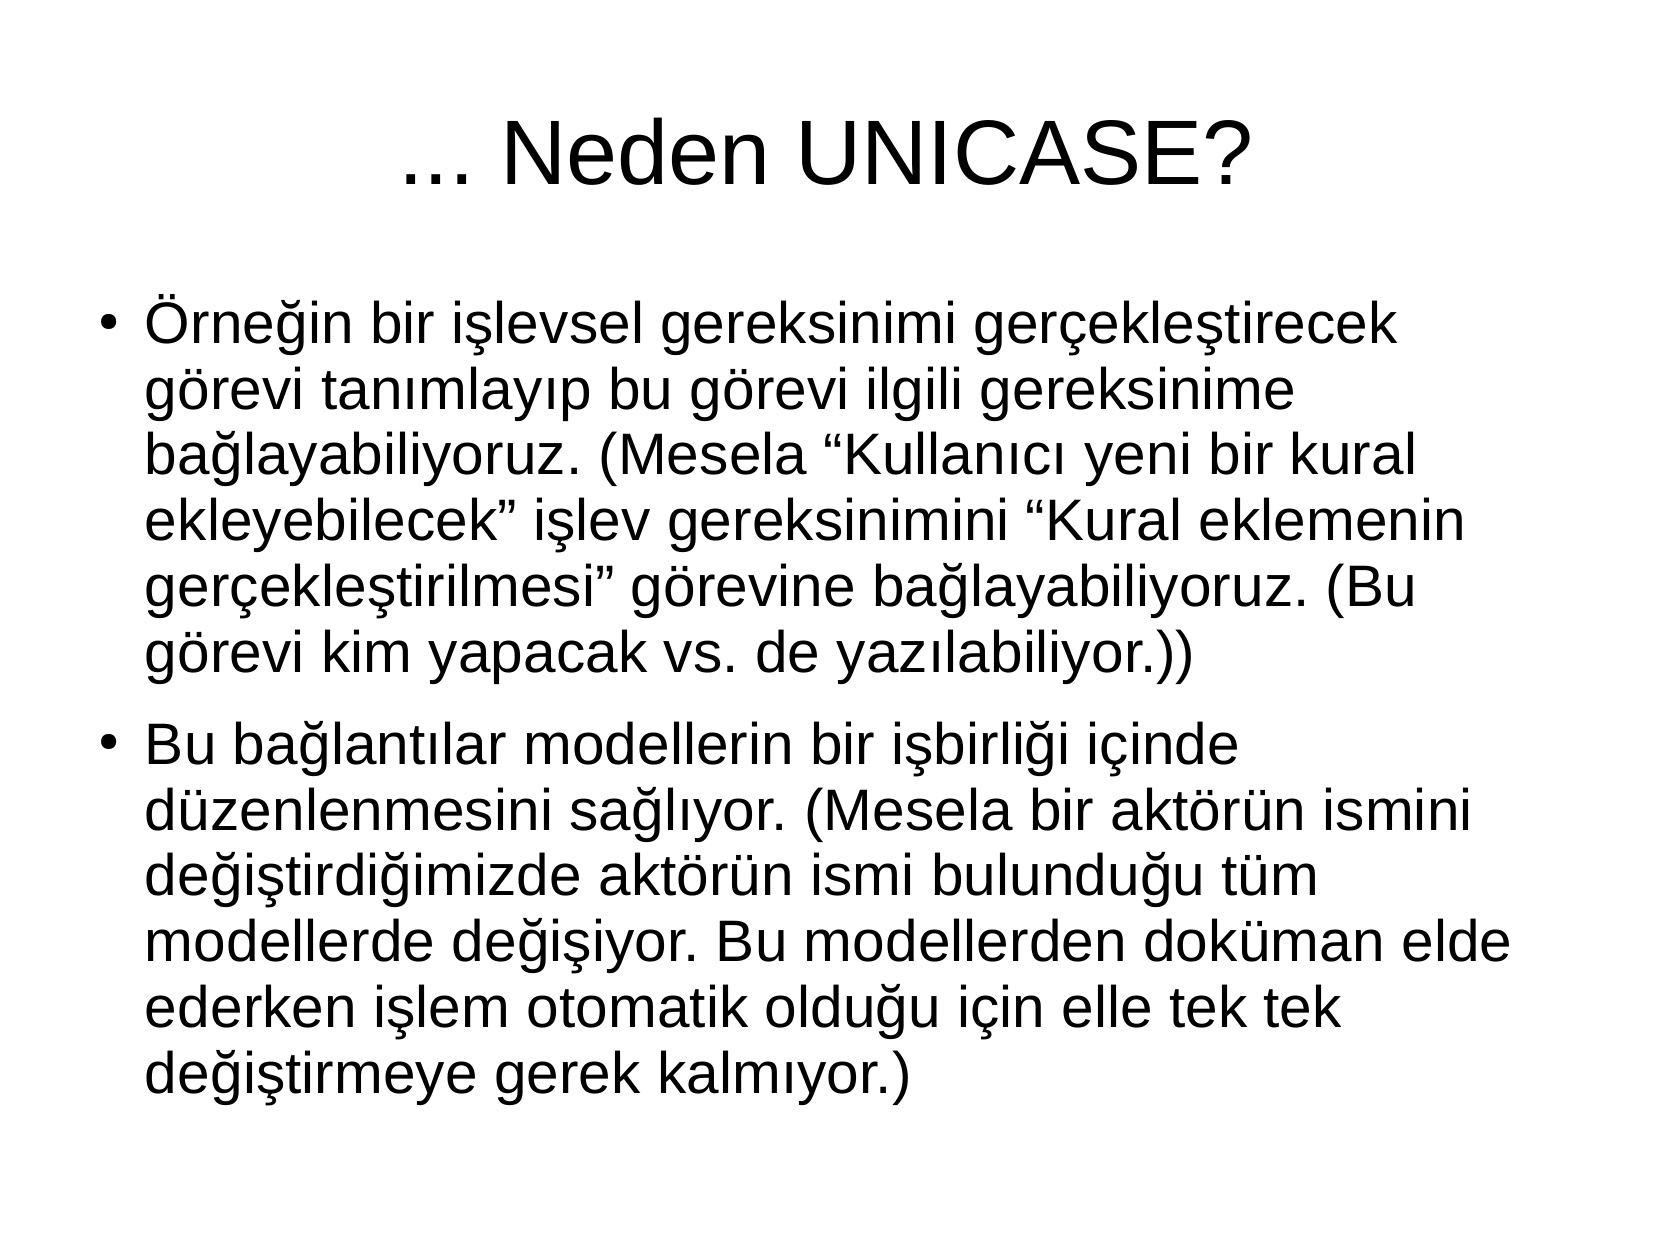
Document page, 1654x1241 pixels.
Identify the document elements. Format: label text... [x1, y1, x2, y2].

title ... Neden UNICASE? [82, 49, 1571, 257]
list Örneğin bir işlevsel gereksinimi gerçekleştirecek görevi tanımlayıp bu görevi ilgili gereksinime bağlayabiliyoruz. (Mesela “Kullanıcı yeni bir kural ekleyebilecek” işlev gereksinimini “Kural eklemenin gerçekleştirilmesi” görevine bağlayabiliyoruz. (Bu görevi kim yapacak vs. de yazılabiliyor.)) Bu bağlantılar modellerin bir işbirliği içinde düzenlenmesini sağlıyor. (Mesela bir aktörün ismini değiştirdiğimizde aktörün ismi bulunduğu tüm modellerde değişiyor. Bu modellerden doküman elde ederken işlem otomatik olduğu için elle tek tek değiştirmeye gerek kalmıyor.) [82, 290, 1571, 1109]
